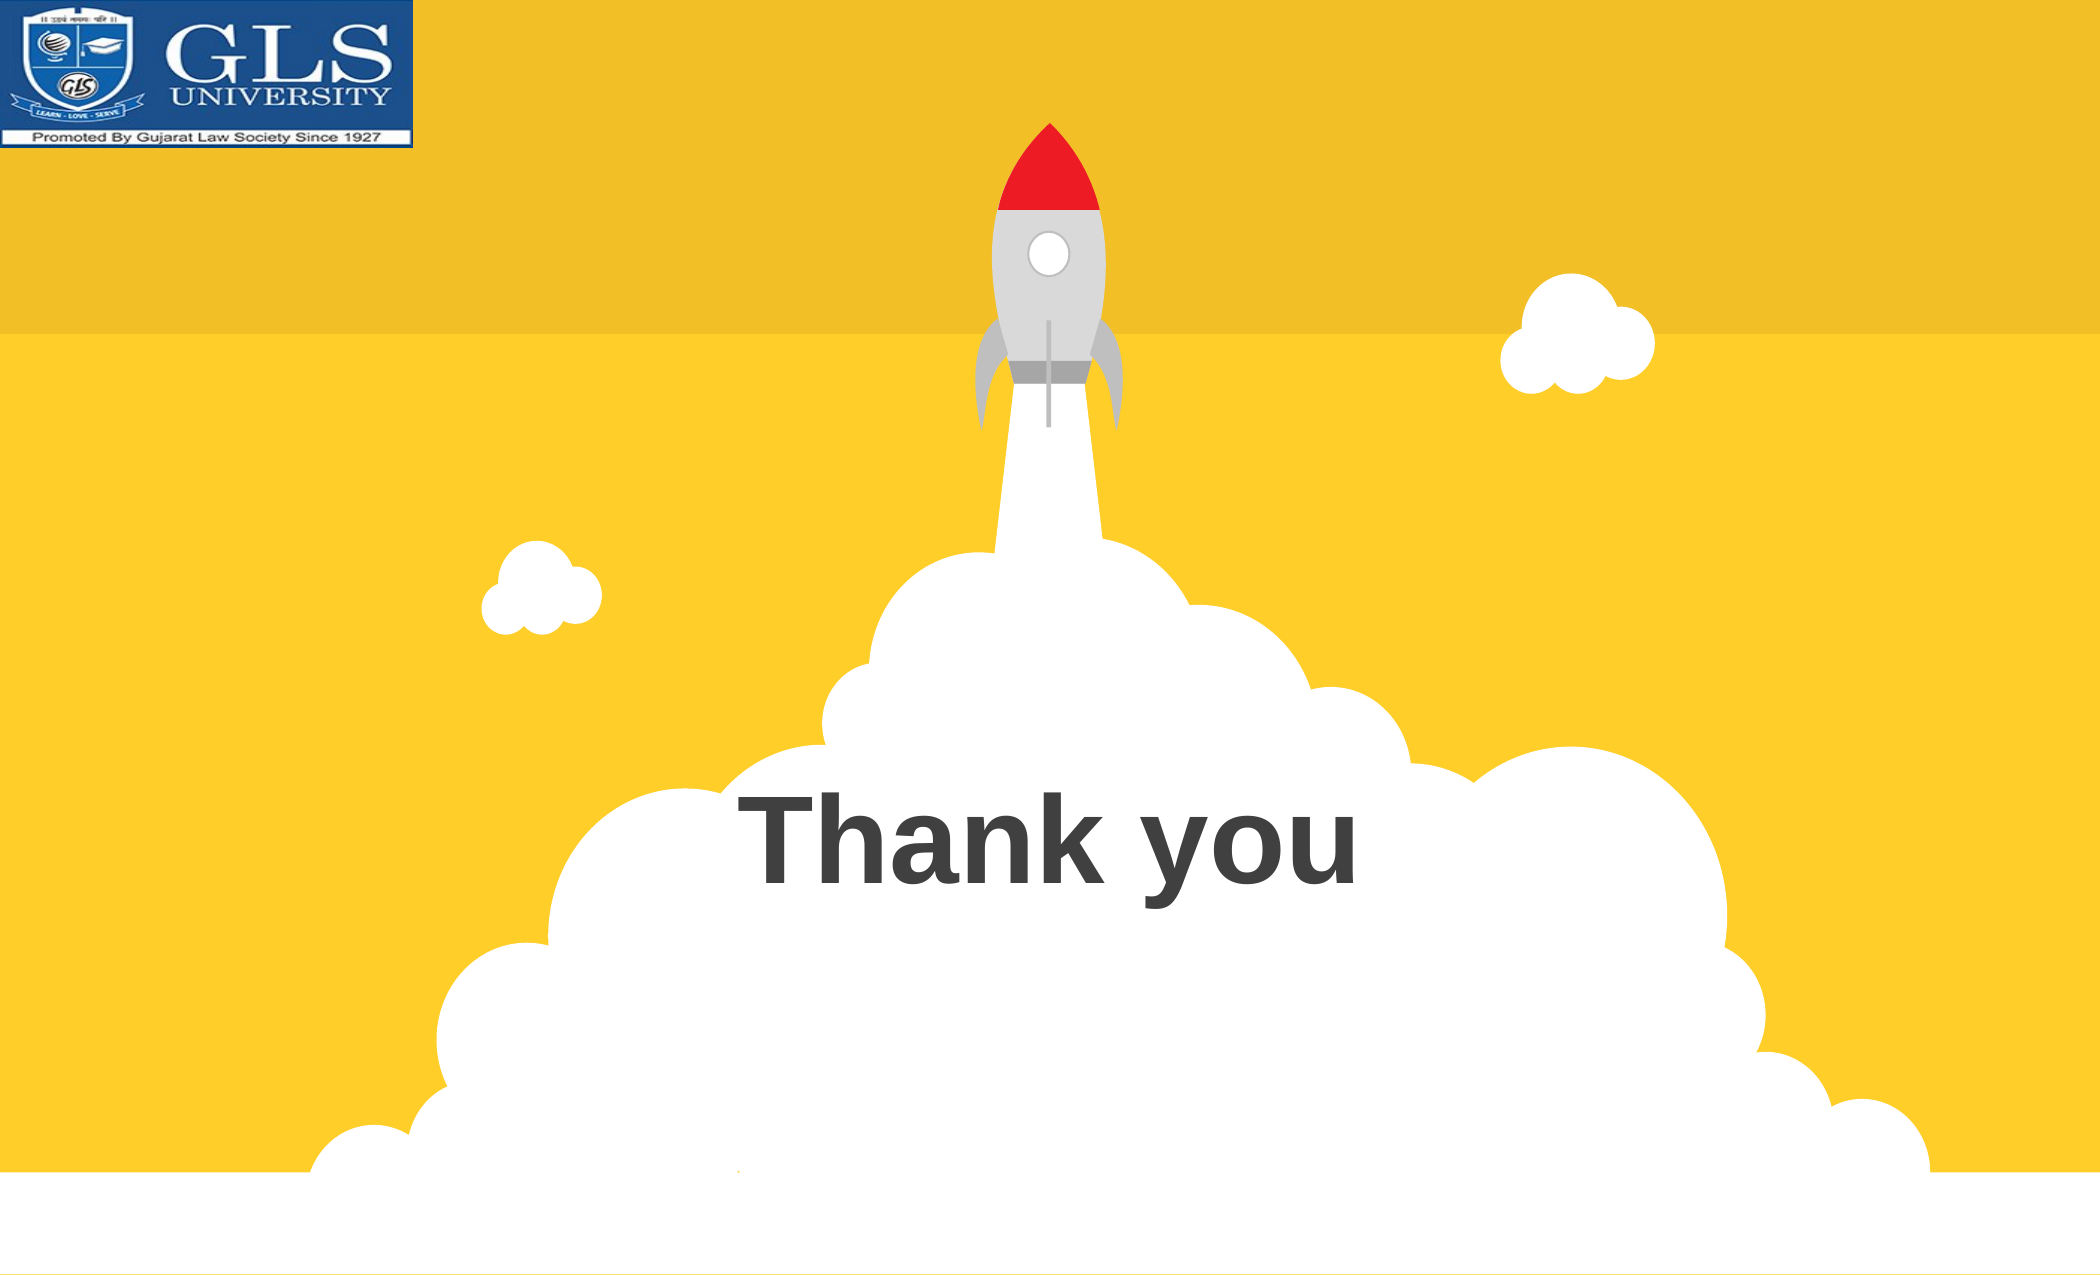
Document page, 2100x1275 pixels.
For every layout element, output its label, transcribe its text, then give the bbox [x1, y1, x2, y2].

text_box Thank you [0, 762, 2100, 905]
picture [0, 0, 413, 148]
